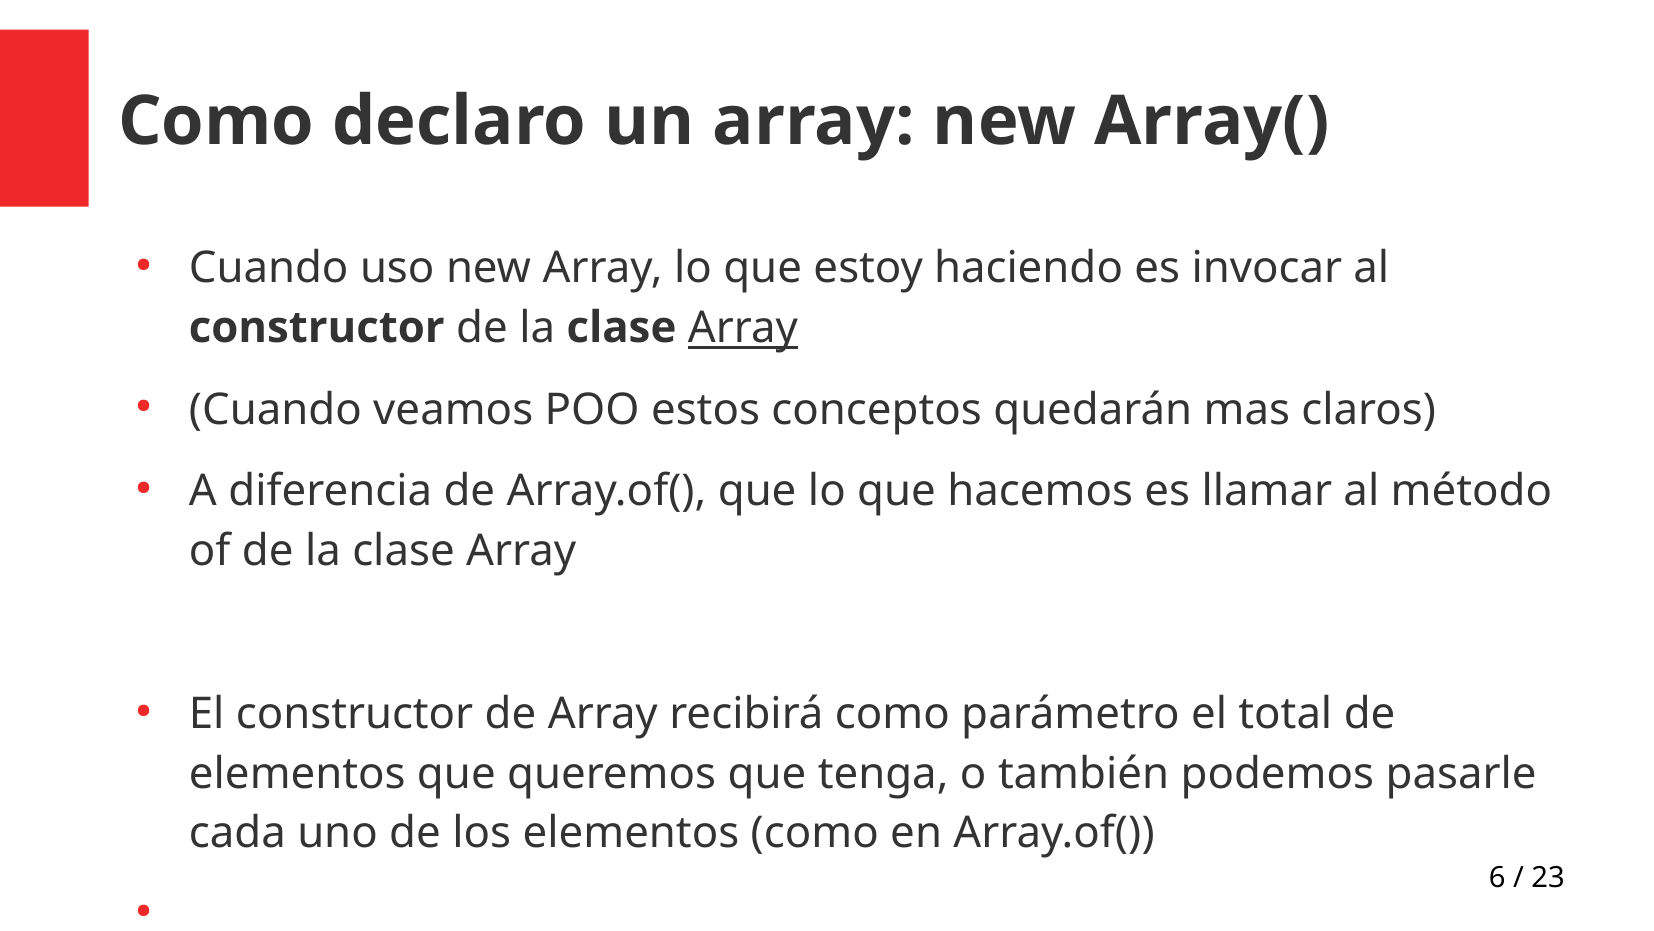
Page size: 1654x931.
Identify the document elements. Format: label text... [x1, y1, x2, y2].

list Cuando uso new Array, lo que estoy haciendo es invocar al constructor de la clase Array (Cuando veamos POO estos conceptos quedarán mas claros) A diferencia de Array.of(), que lo que hacemos es llamar al método of de la clase Array El constructor de Array recibirá como parámetro el total de elementos que queremos que tenga, o también podemos pasarle cada uno de los elementos (como en Array.of()) [118, 236, 1595, 798]
title Como declaro un array: new Array() [118, 29, 1595, 207]
